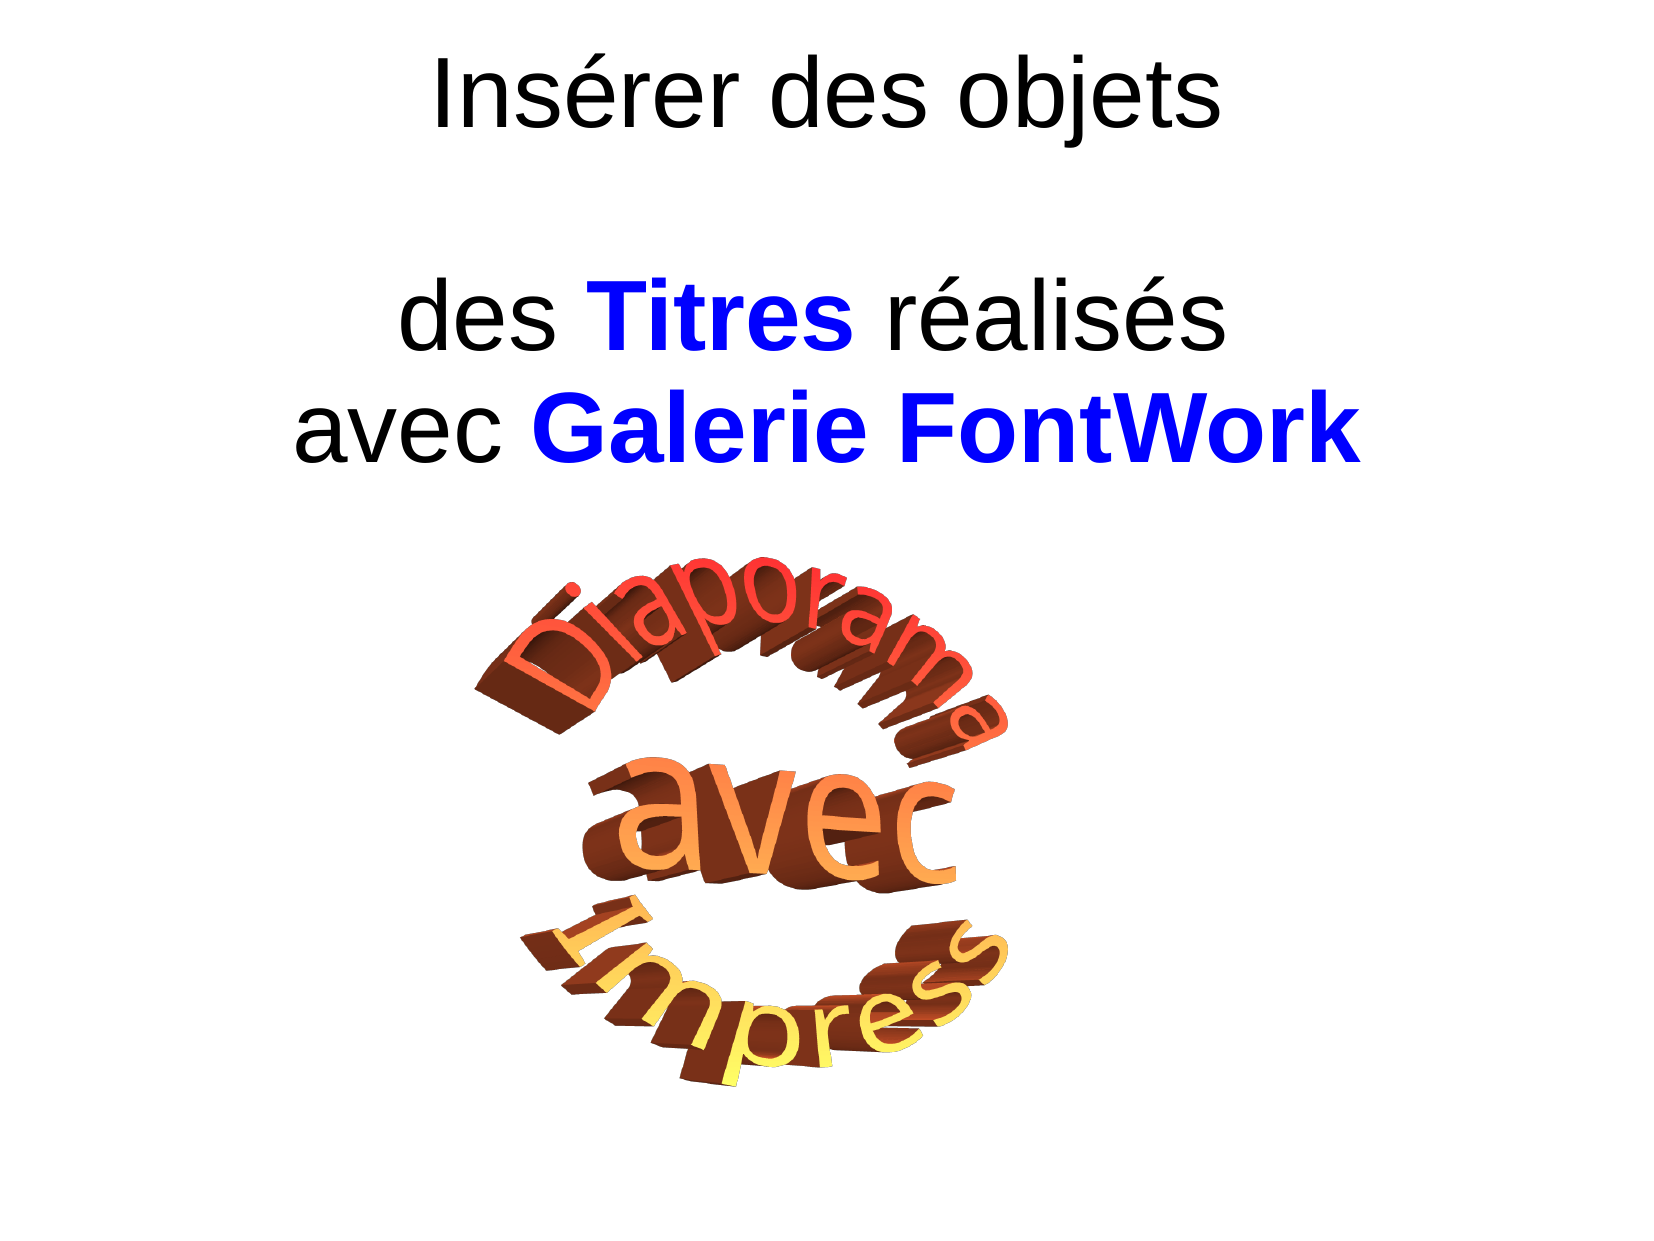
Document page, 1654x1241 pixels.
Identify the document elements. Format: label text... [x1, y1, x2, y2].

text_box Insérer des objets des Titres réalisés avec Galerie FontWork [59, 29, 1595, 492]
